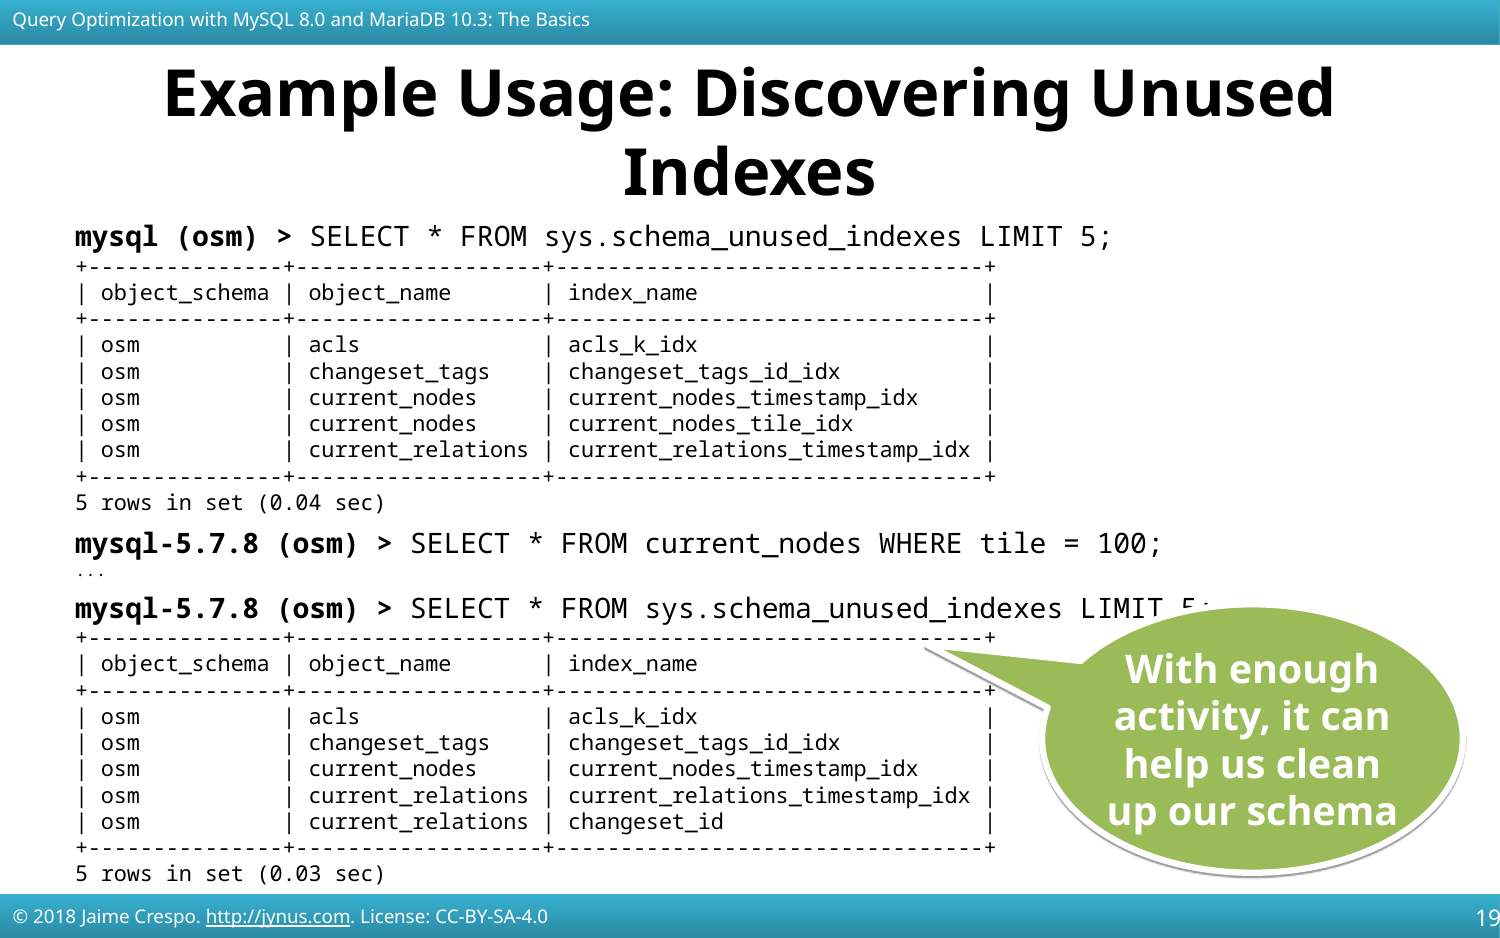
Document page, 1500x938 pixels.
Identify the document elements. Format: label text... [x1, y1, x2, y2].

list mysql (osm) > SELECT * FROM sys.schema_unused_indexes LIMIT 5; +---------------+-------------------+---------------------------------+ | object_schema | object_name | index_name | +---------------+-------------------+---------------------------------+ | osm | acls | acls_k_idx | | osm | changeset_tags | changeset_tags_id_idx | | osm | current_nodes | current_nodes_timestamp_idx | | osm | current_nodes | current_nodes_tile_idx | | osm | current_relations | current_relations_timestamp_idx | +---------------+-------------------+---------------------------------+ 5 rows in set (0.04 sec) mysql-5.7.8 (osm) > SELECT * FROM current_nodes WHERE tile = 100; ... mysql-5.7.8 (osm) > SELECT * FROM sys.schema_unused_indexes LIMIT 5; +---------------+-------------------+---------------------------------+ | object_schema | object_name | index_name | +---------------+-------------------+---------------------------------+ | osm | acls | acls_k_idx | | osm | changeset_tags | changeset_tags_id_idx | | osm | current_nodes | current_nodes_timestamp_idx | | osm | current_relations | current_relations_timestamp_idx | | osm | current_relations | changeset_id | +---------------+-------------------+---------------------------------+ 5 rows in set (0.03 sec) [75, 218, 1425, 876]
text_box With enough activity, it can help us clean up our schema [926, 604, 1463, 873]
title Example Usage: Discovering Unused Indexes [75, 41, 1425, 218]
slide_number [1389, 896, 1490, 935]
